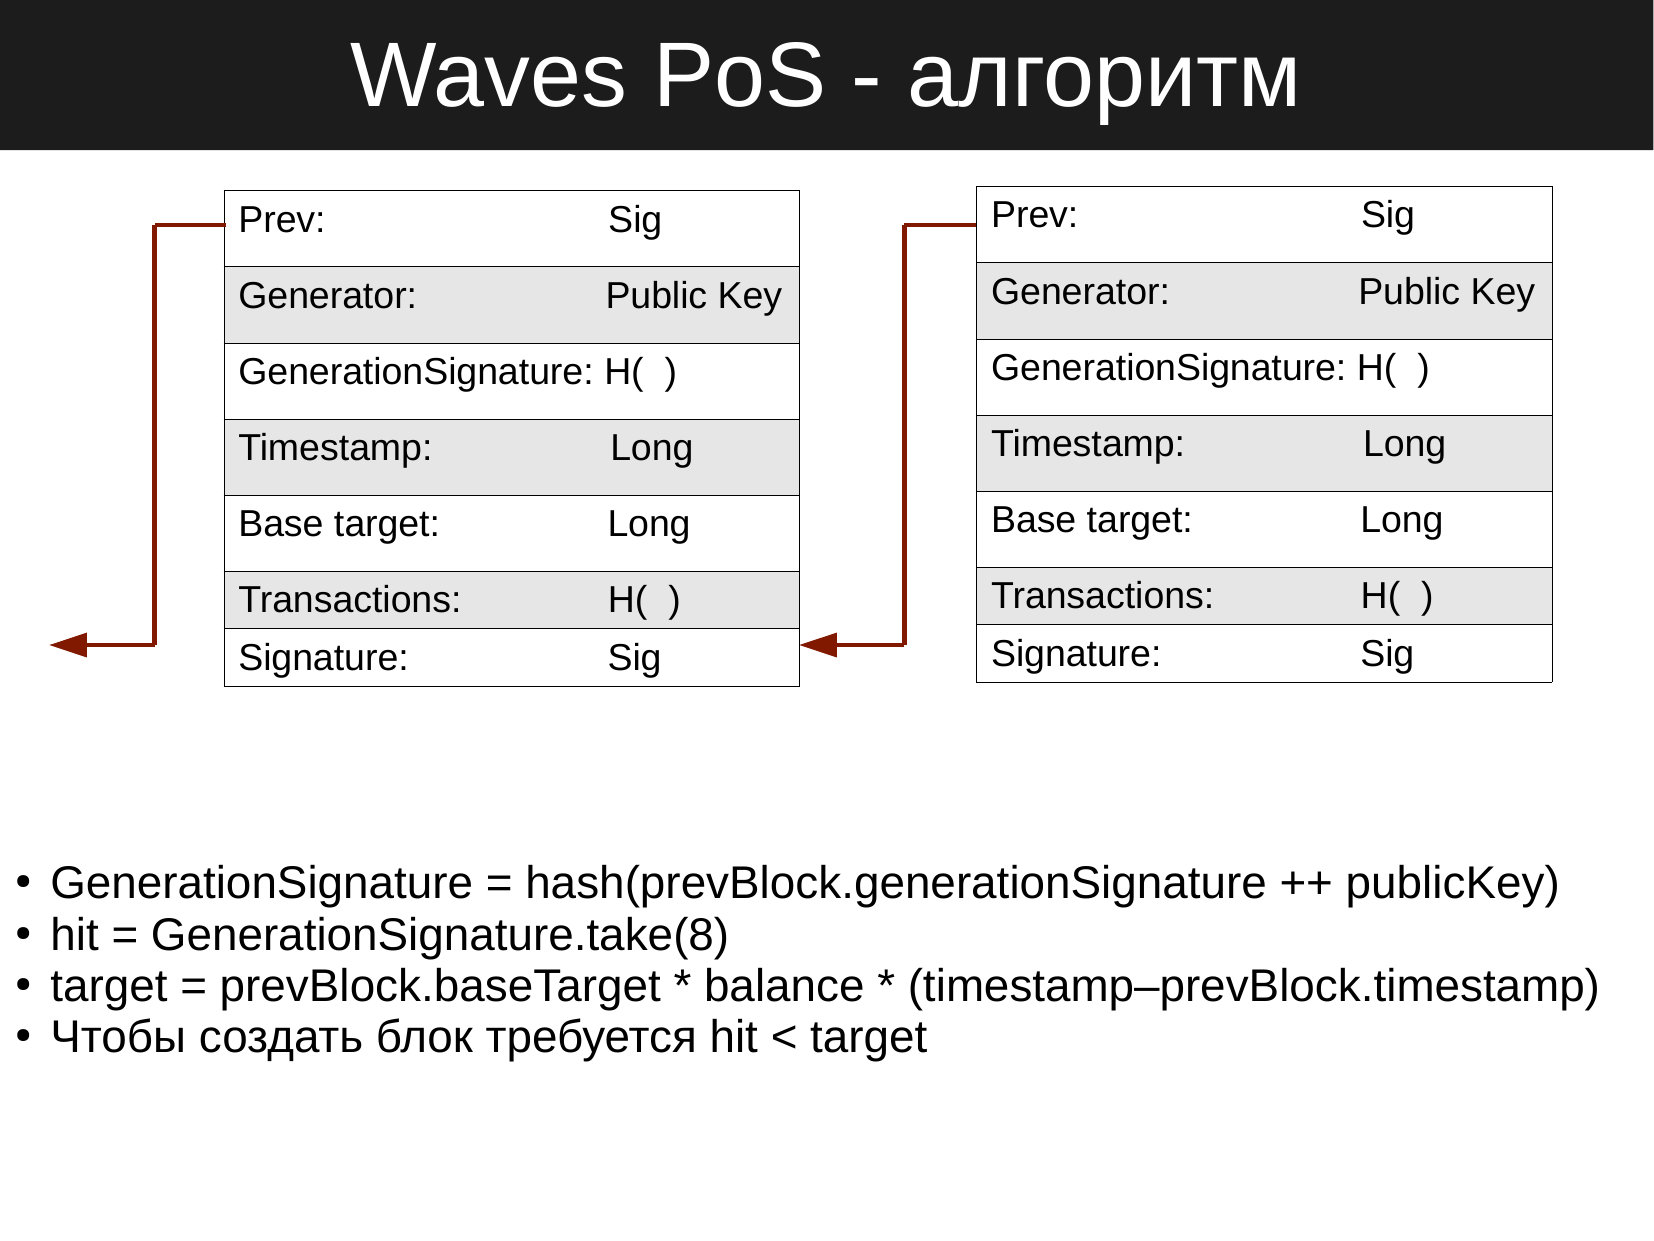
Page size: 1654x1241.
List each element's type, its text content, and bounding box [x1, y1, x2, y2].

table_cell GenerationSignature: H( ) [225, 344, 799, 419]
table_header Prev: Sig [977, 187, 1552, 262]
subtitle GenerationSignature = hash(prevBlock.generationSignature ++ publicKey) hit = GenerationSignature.take(8) target = prevBlock.baseTarget * balance * (timestamp–prevBlock.timestamp) Чтобы создать блок требуется hit < target [15, 690, 1606, 1231]
table_cell Generator: Public Key [977, 263, 1552, 339]
table_header Prev: Sig [225, 191, 799, 266]
table_cell Timestamp: Long [977, 416, 1552, 491]
table_cell Transactions: H( ) [225, 572, 799, 628]
table_cell Timestamp: Long [225, 420, 799, 495]
table_cell Transactions: H( ) [977, 568, 1552, 624]
table_cell Generator: Public Key [225, 267, 799, 343]
table_cell Signature: Sig [225, 629, 799, 686]
table_cell Signature: Sig [977, 625, 1552, 682]
table_cell Base target: Long [977, 492, 1552, 567]
title Waves PoS - алгоритм [0, 0, 1654, 151]
table_cell GenerationSignature: H( ) [977, 340, 1552, 415]
table_cell Base target: Long [225, 496, 799, 571]
